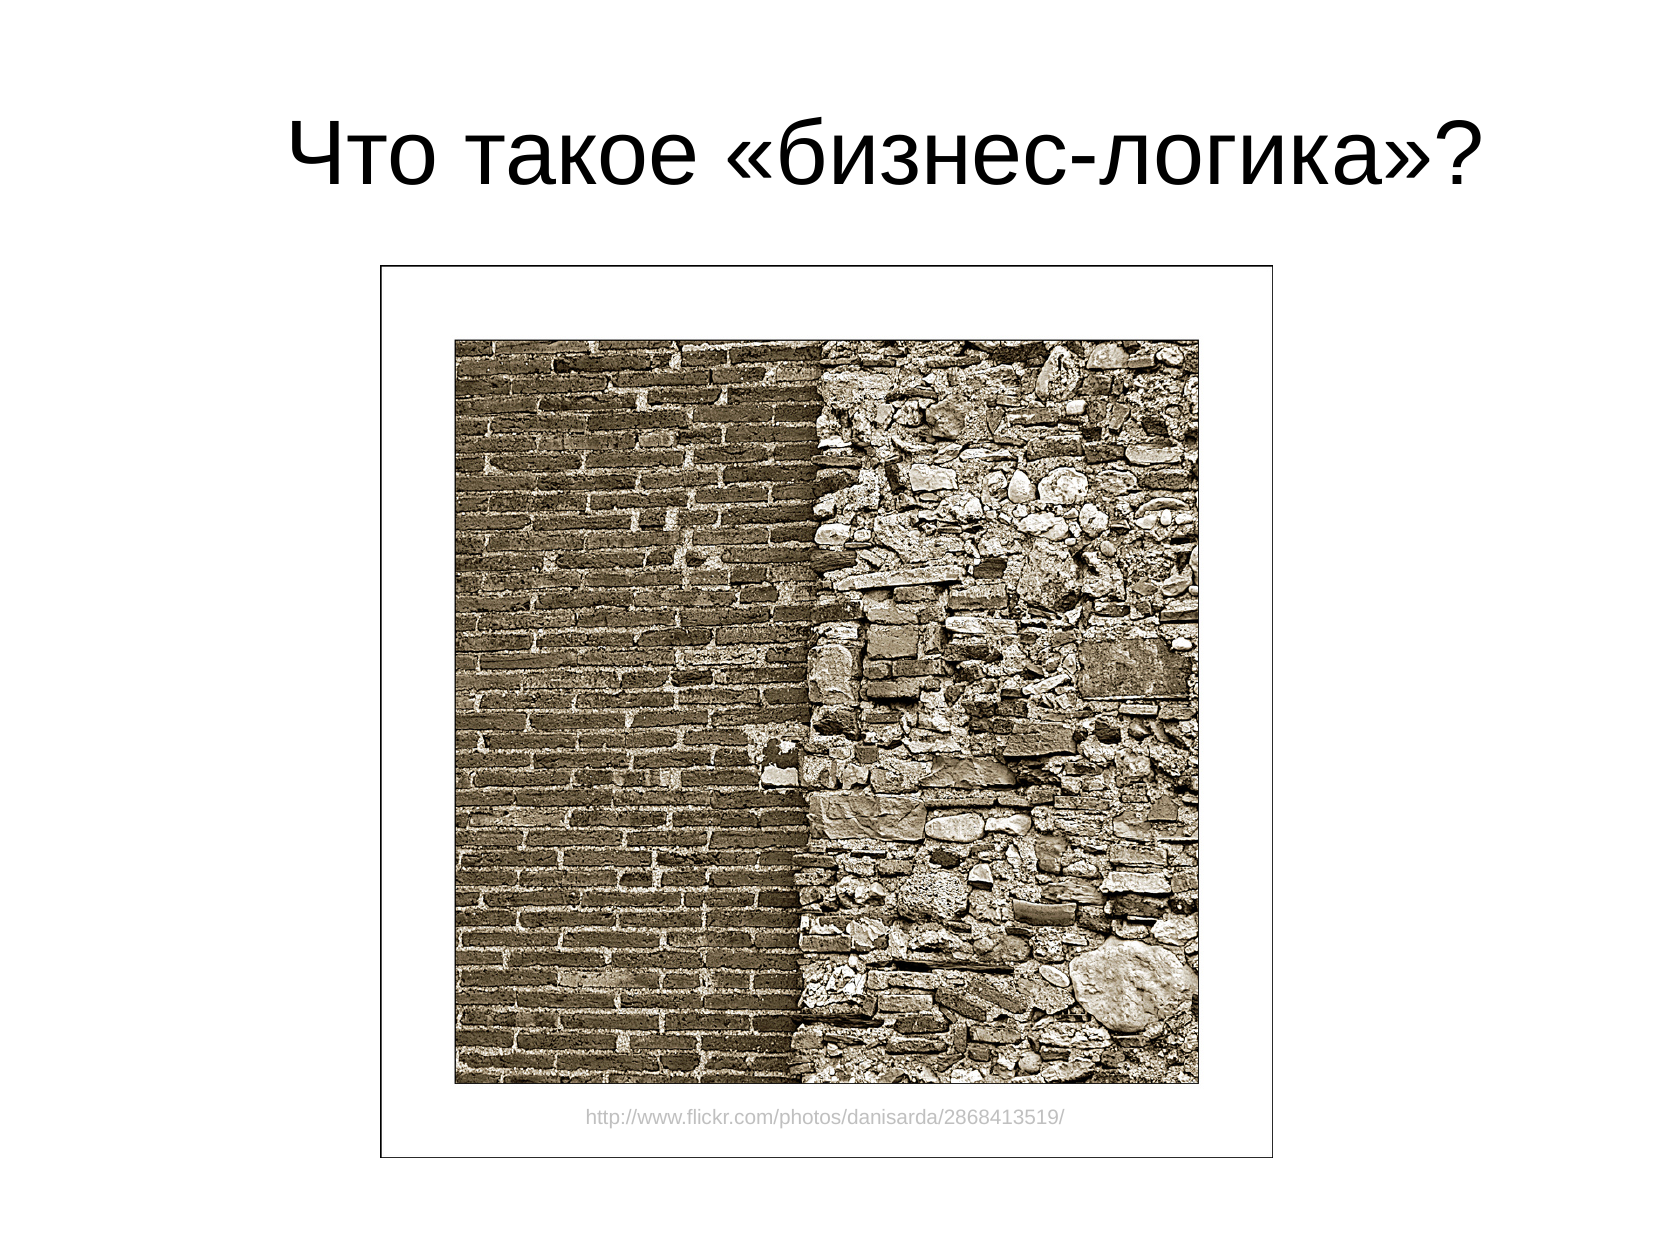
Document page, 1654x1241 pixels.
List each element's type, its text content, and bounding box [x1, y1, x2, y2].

text_box http://www.flickr.com/photos/danisarda/2868413519/ [570, 1098, 1083, 1137]
title Что такое «бизнес-логика»? [82, 49, 1571, 257]
picture [380, 265, 1273, 1158]
